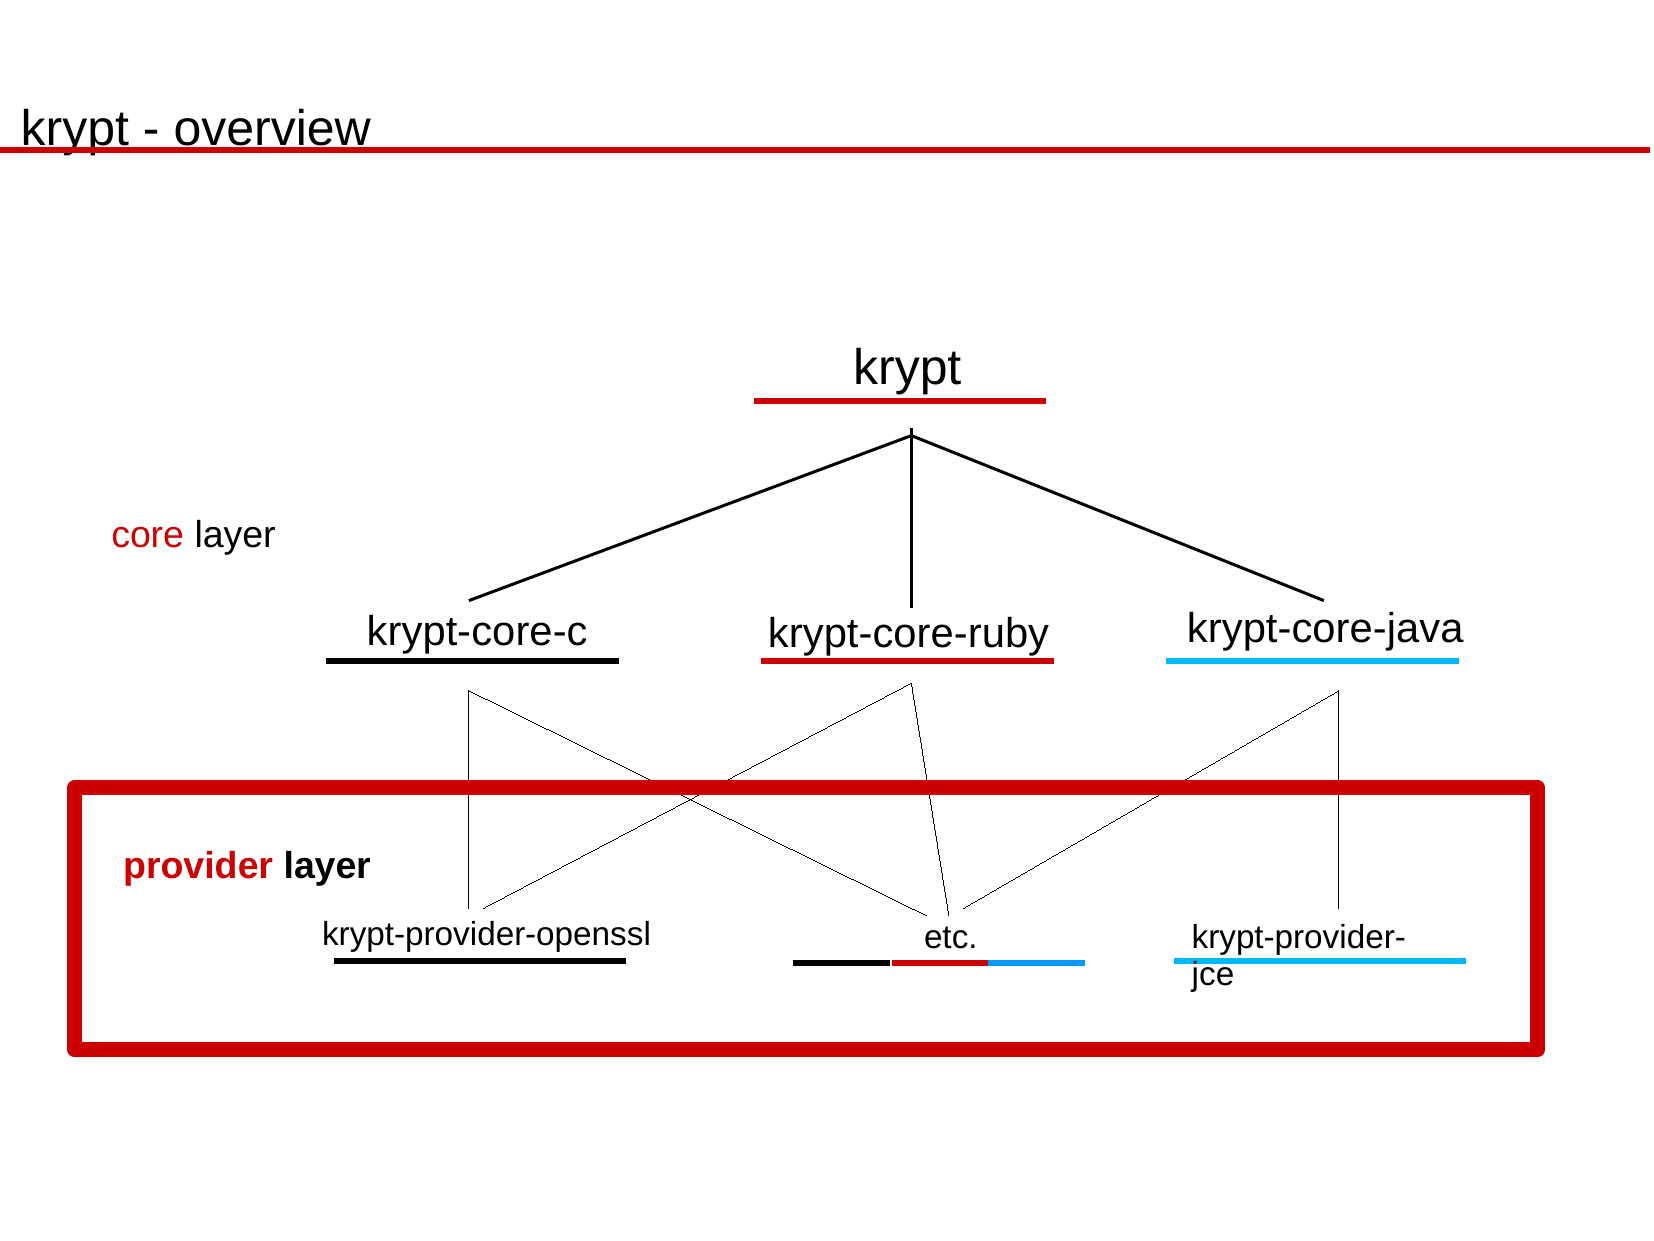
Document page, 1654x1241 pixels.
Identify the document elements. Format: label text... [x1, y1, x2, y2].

text_box krypt-provider-openssl [304, 904, 672, 994]
text_box krypt-core-c [348, 597, 717, 686]
text_box krypt - overview [5, 92, 1654, 275]
text_box krypt-core-java [1169, 594, 1537, 684]
text_box etc. [906, 908, 1199, 967]
text_box krypt-provider-jce [1199, 908, 1467, 967]
text_box krypt [835, 328, 1076, 406]
text_box krypt-core-ruby [750, 598, 1118, 688]
text_box provider layer [108, 837, 417, 894]
subtitle [0, 153, 1654, 1241]
subtitle [0, 0, 1654, 147]
text_box core layer [96, 505, 360, 563]
